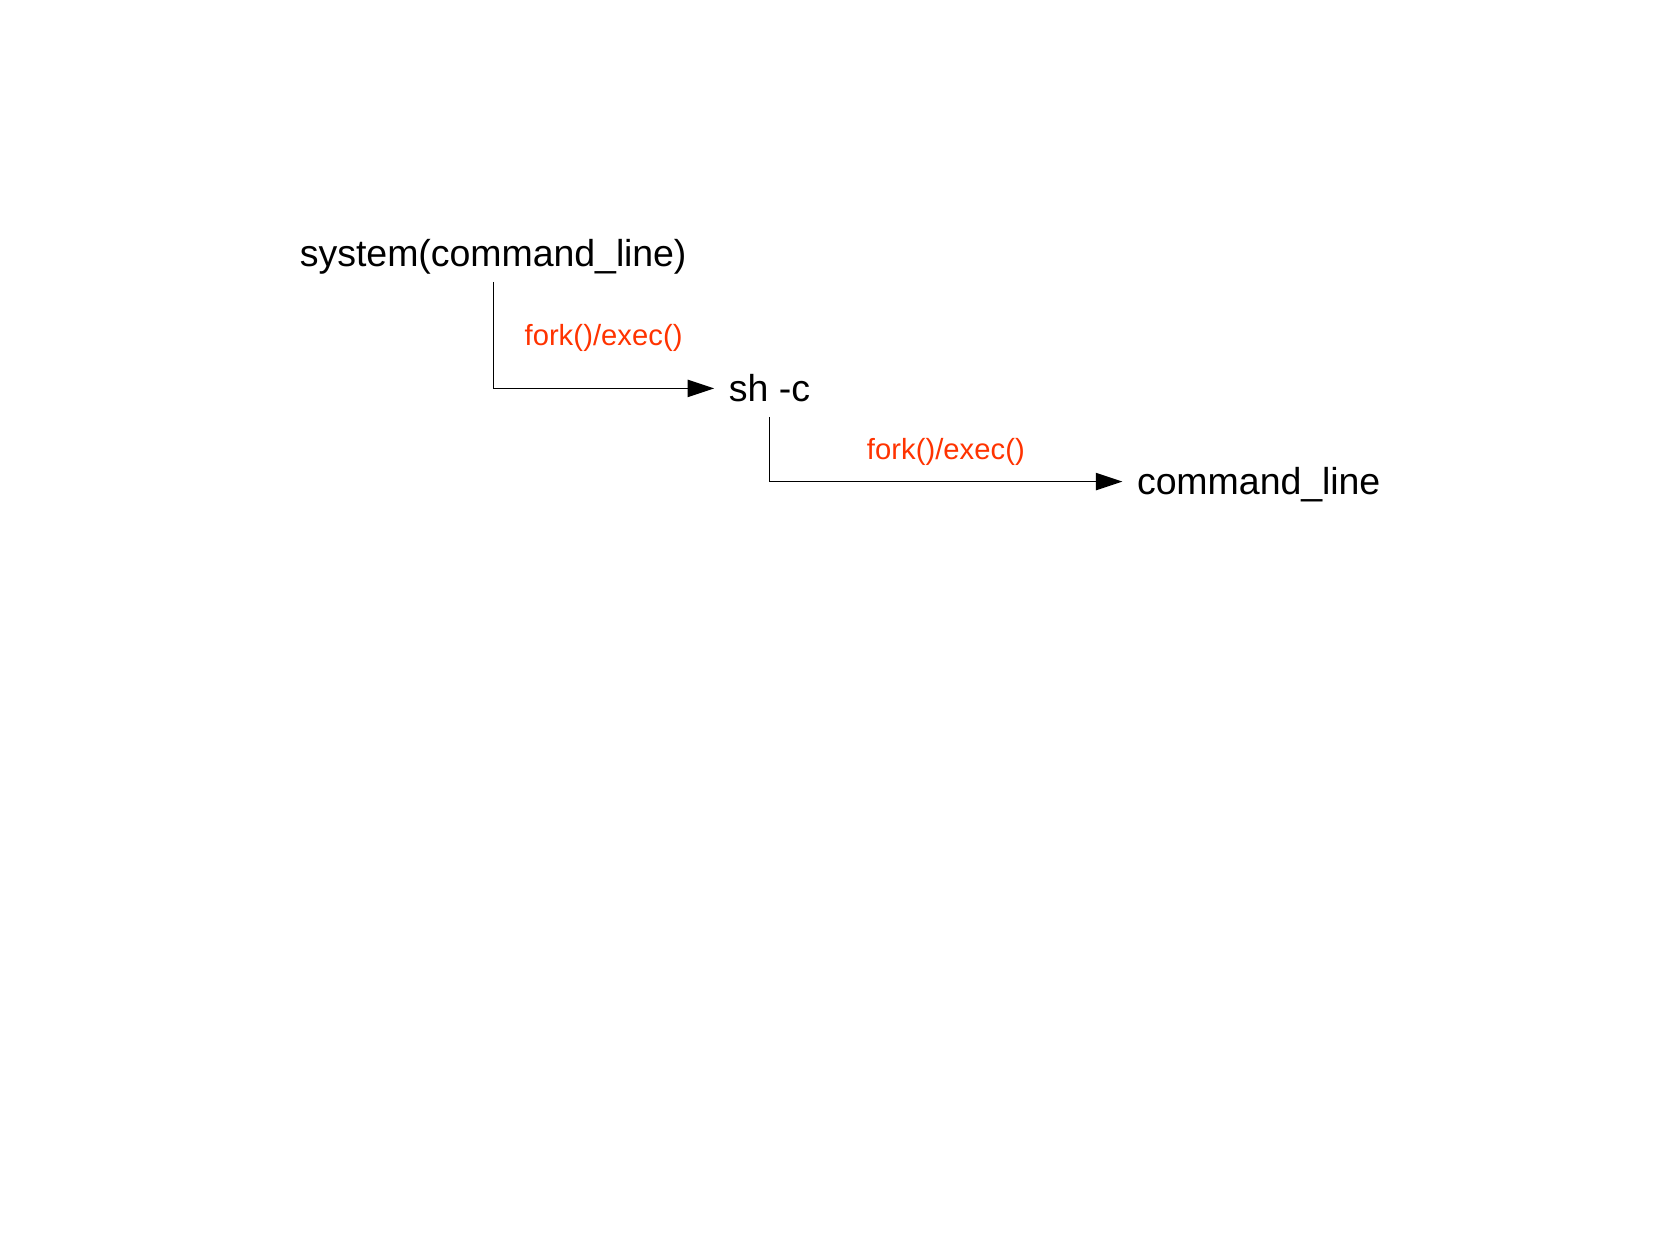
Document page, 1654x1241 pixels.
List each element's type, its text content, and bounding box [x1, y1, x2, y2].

text_box sh -c [714, 360, 826, 417]
text_box system(command_line) [285, 225, 702, 282]
text_box command_line [1122, 453, 1396, 511]
